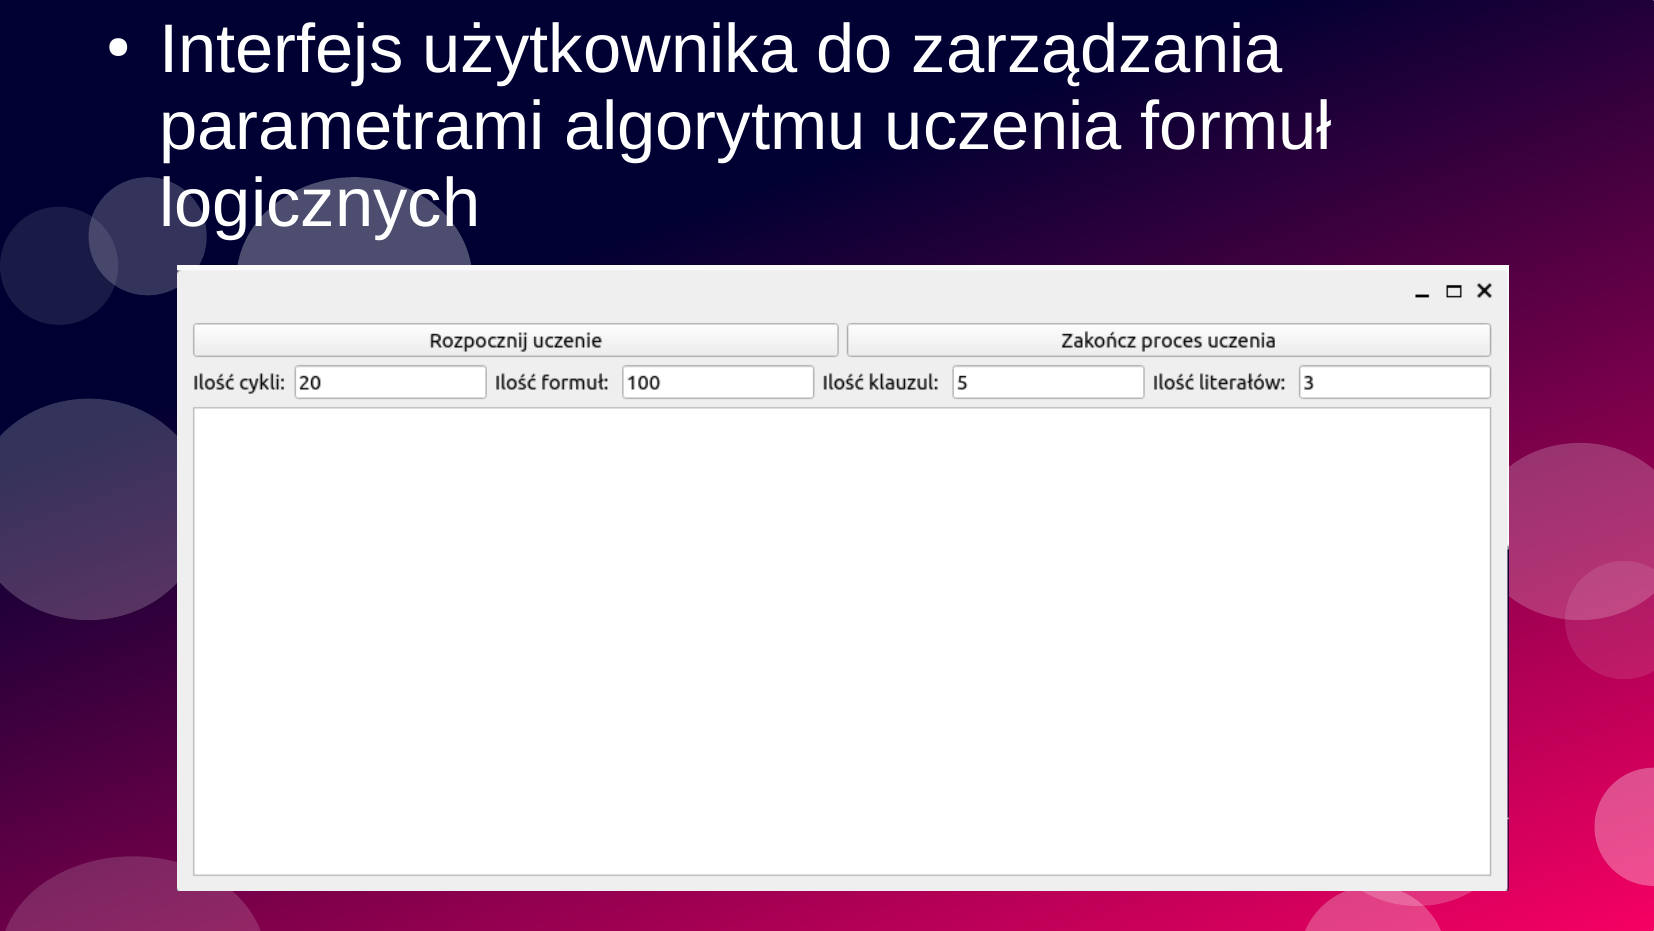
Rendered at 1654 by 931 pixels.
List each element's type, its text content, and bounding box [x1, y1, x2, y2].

picture [177, 265, 1509, 891]
title Interfejs użytkownika do zarządzania parametrami algorytmu uczenia formuł logicznych [88, 10, 1565, 241]
